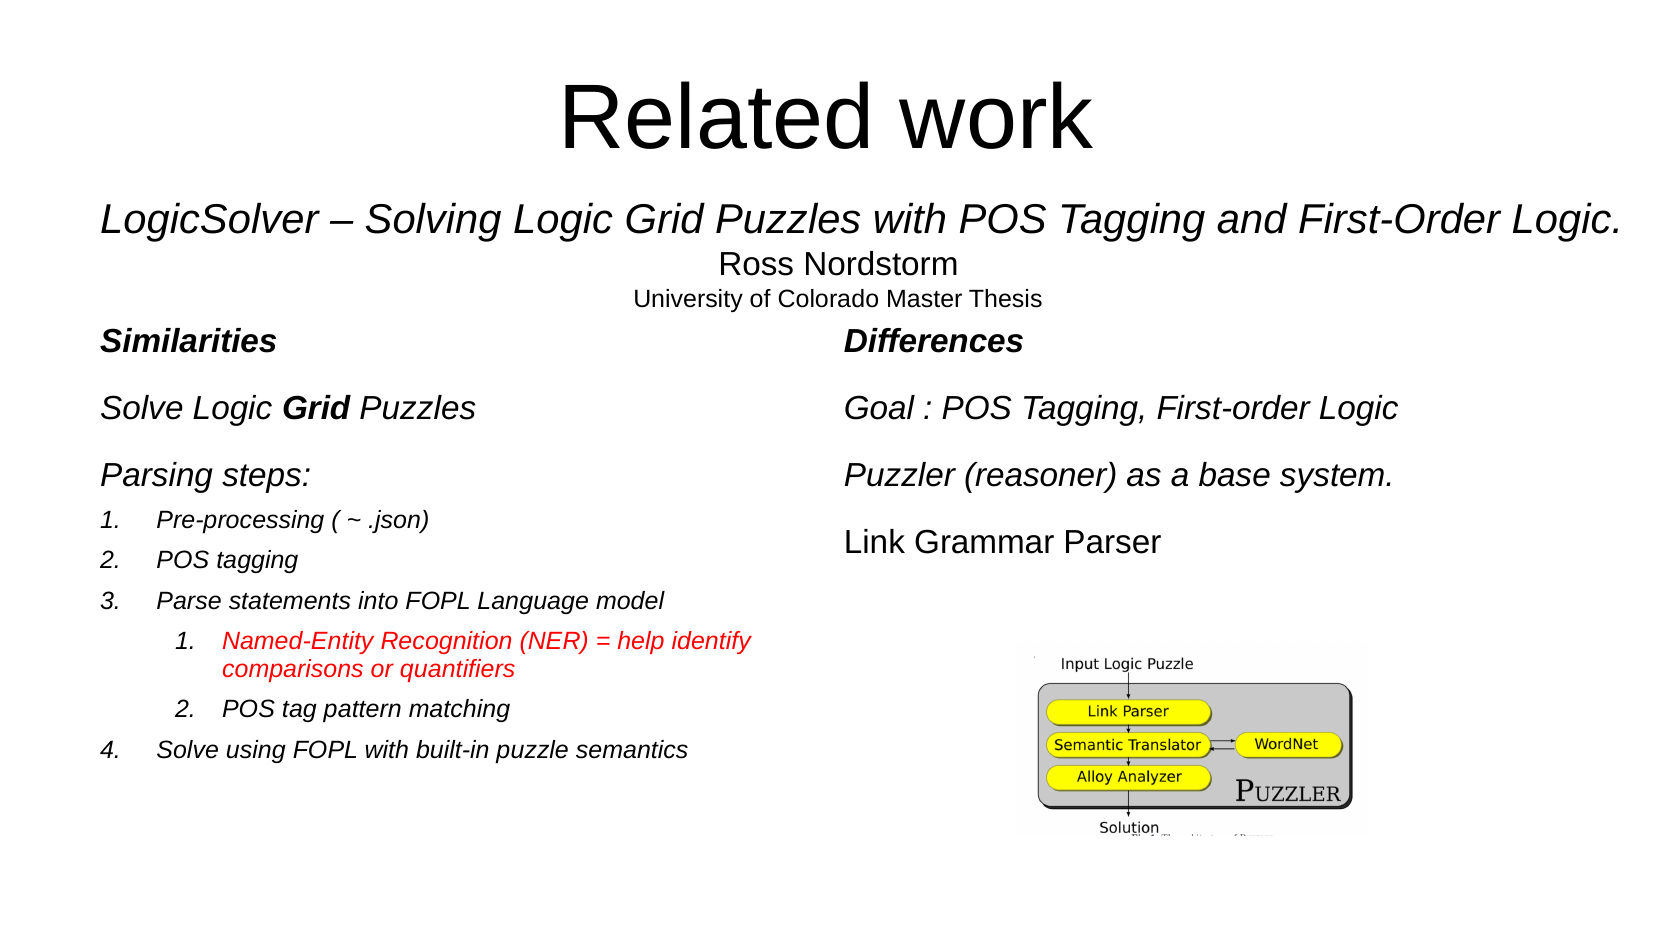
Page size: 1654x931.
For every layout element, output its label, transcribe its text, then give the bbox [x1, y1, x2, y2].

text_box Ross Nordstorm University of Colorado Master Thesis [82, 235, 1595, 320]
text_box Differences Goal : POS Tagging, First-order Logic Puzzler (reasoner) as a base system. Link Grammar Parser [826, 323, 1571, 863]
list LogicSolver – Solving Logic Grid Puzzles with POS Tagging and First-Order Logic. [82, 192, 1636, 297]
text_box Similarities Solve Logic Grid Puzzles Parsing steps: Pre-processing ( ~ .json) POS tagging Parse statements into FOPL Language model Named-Entity Recognition (NER) = help identify comparisons or quantifiers POS tag pattern matching Solve using FOPL with built-in puzzle semantics [82, 323, 826, 863]
picture [1015, 642, 1371, 836]
title Related work [82, 36, 1571, 192]
